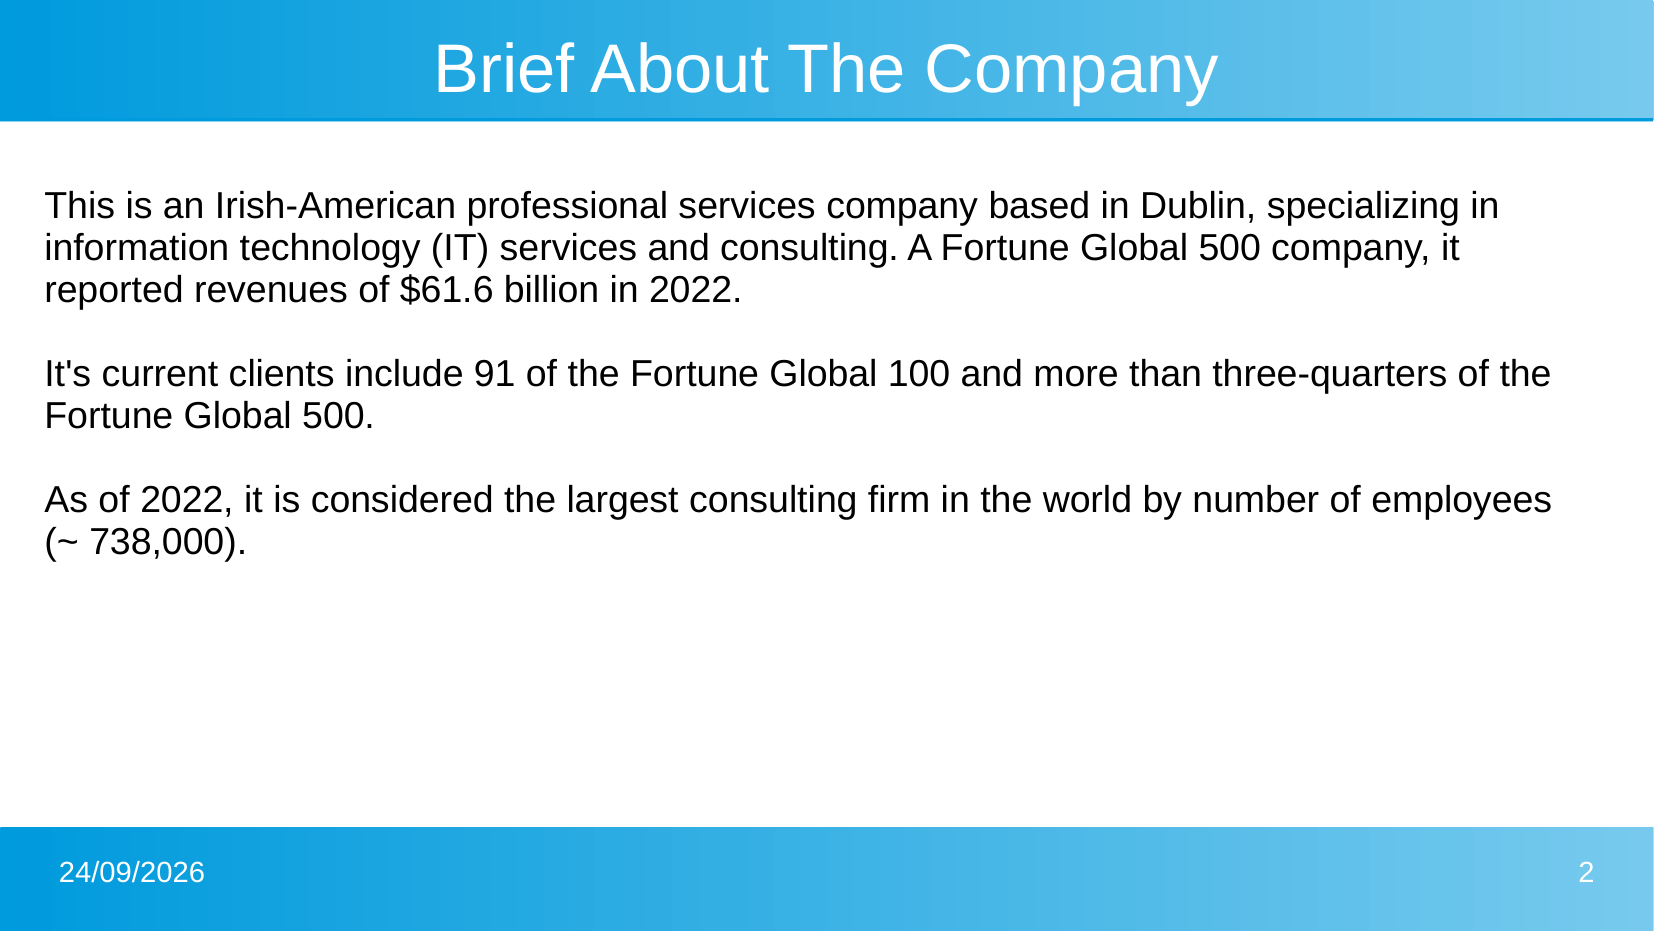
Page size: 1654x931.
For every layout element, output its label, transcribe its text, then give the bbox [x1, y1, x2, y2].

title Brief About The Company [59, 29, 1595, 108]
text_box This is an Irish-American professional services company based in Dublin, specializing in information technology (IT) services and consulting. A Fortune Global 500 company, it reported revenues of $61.6 billion in 2022. It's current clients include 91 of the Fortune Global 100 and more than three-quarters of the Fortune Global 500. As of 2022, it is considered the largest consulting firm in the world by number of employees (~ 738,000). [29, 177, 1595, 570]
